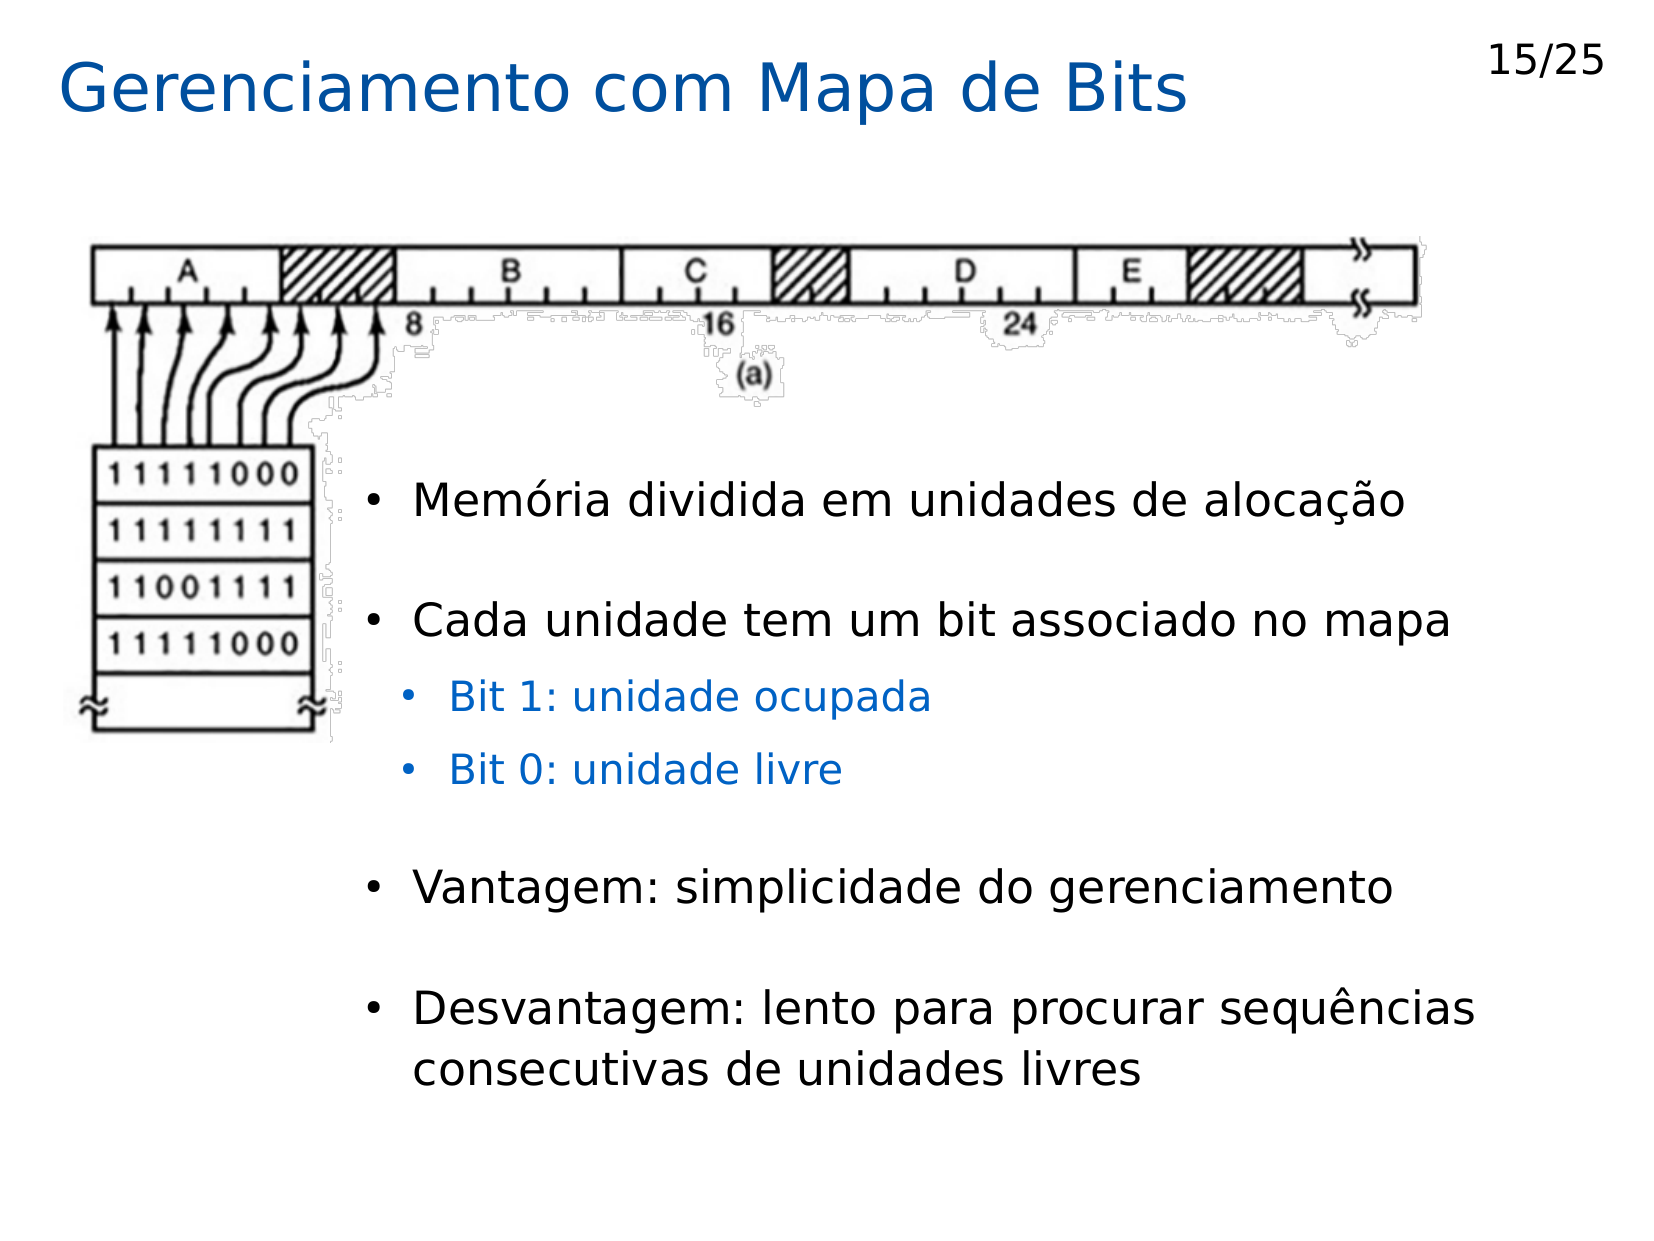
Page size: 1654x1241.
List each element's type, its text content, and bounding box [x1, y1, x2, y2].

picture [59, 236, 1428, 743]
list Memória dividida em unidades de alocação Cada unidade tem um bit associado no mapa Bit 1: unidade ocupada Bit 0: unidade livre Vantagem: simplicidade do gerenciamento Desvantagem: lento para procurar sequências consecutivas de unidades livres [365, 465, 1595, 1211]
title Gerenciamento com Mapa de Bits [59, 29, 1506, 148]
